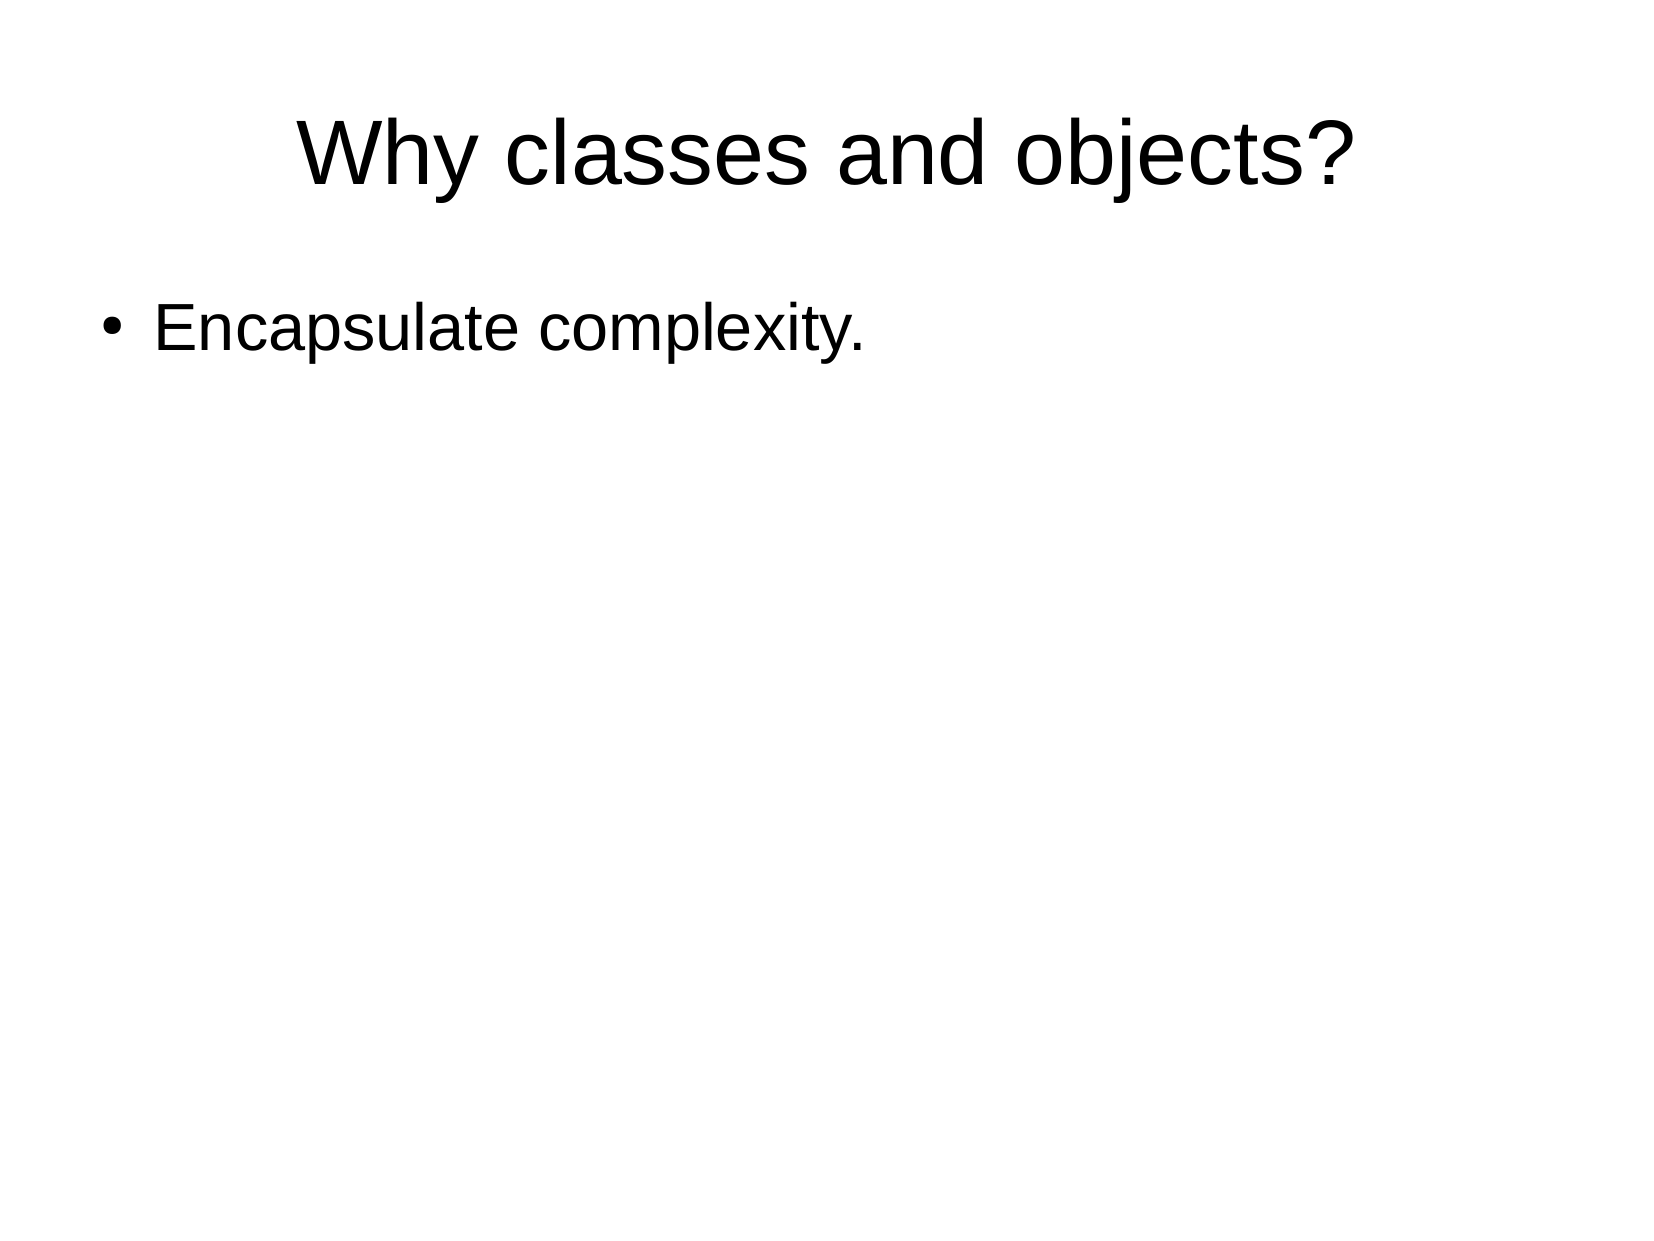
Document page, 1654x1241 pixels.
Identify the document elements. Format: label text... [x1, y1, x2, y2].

list Encapsulate complexity. [82, 290, 1571, 1010]
title Why classes and objects? [82, 49, 1571, 257]
